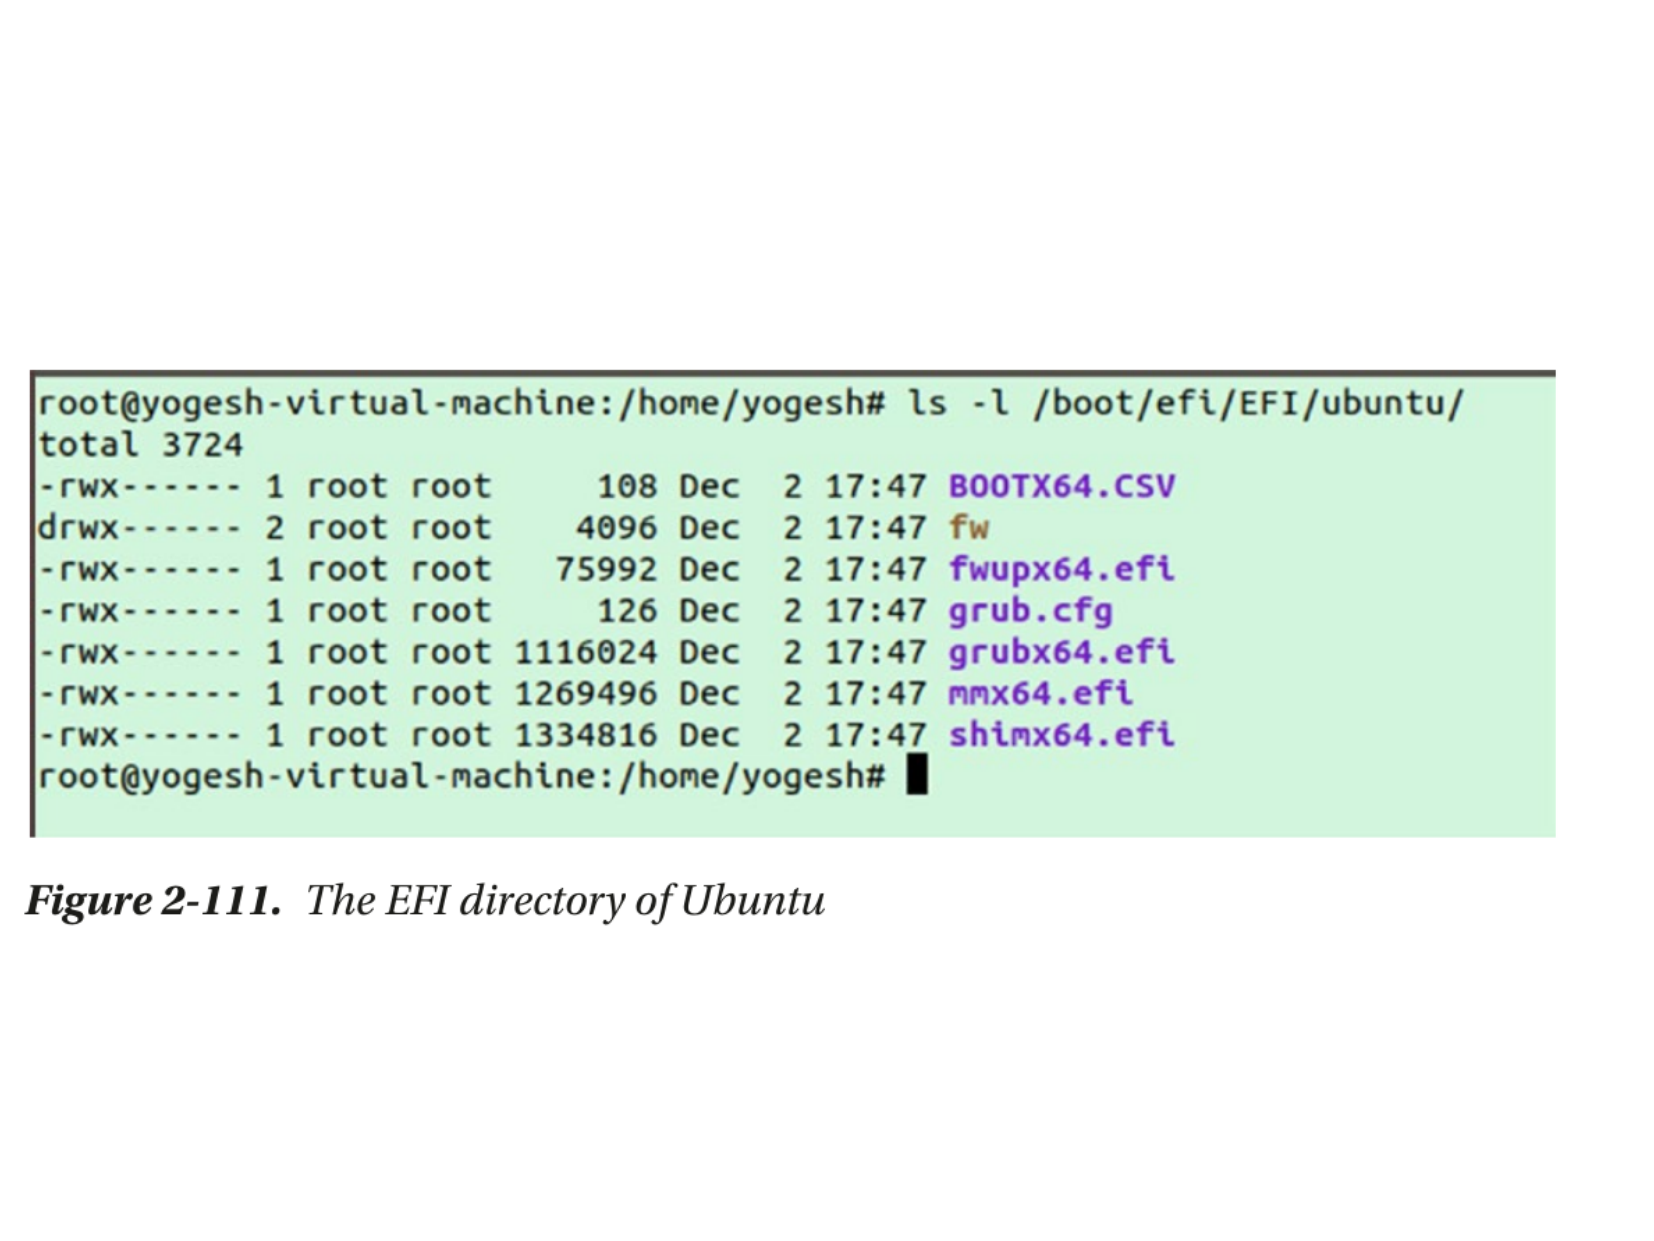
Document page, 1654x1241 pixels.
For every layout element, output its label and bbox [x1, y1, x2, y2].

picture [5, 320, 1654, 927]
